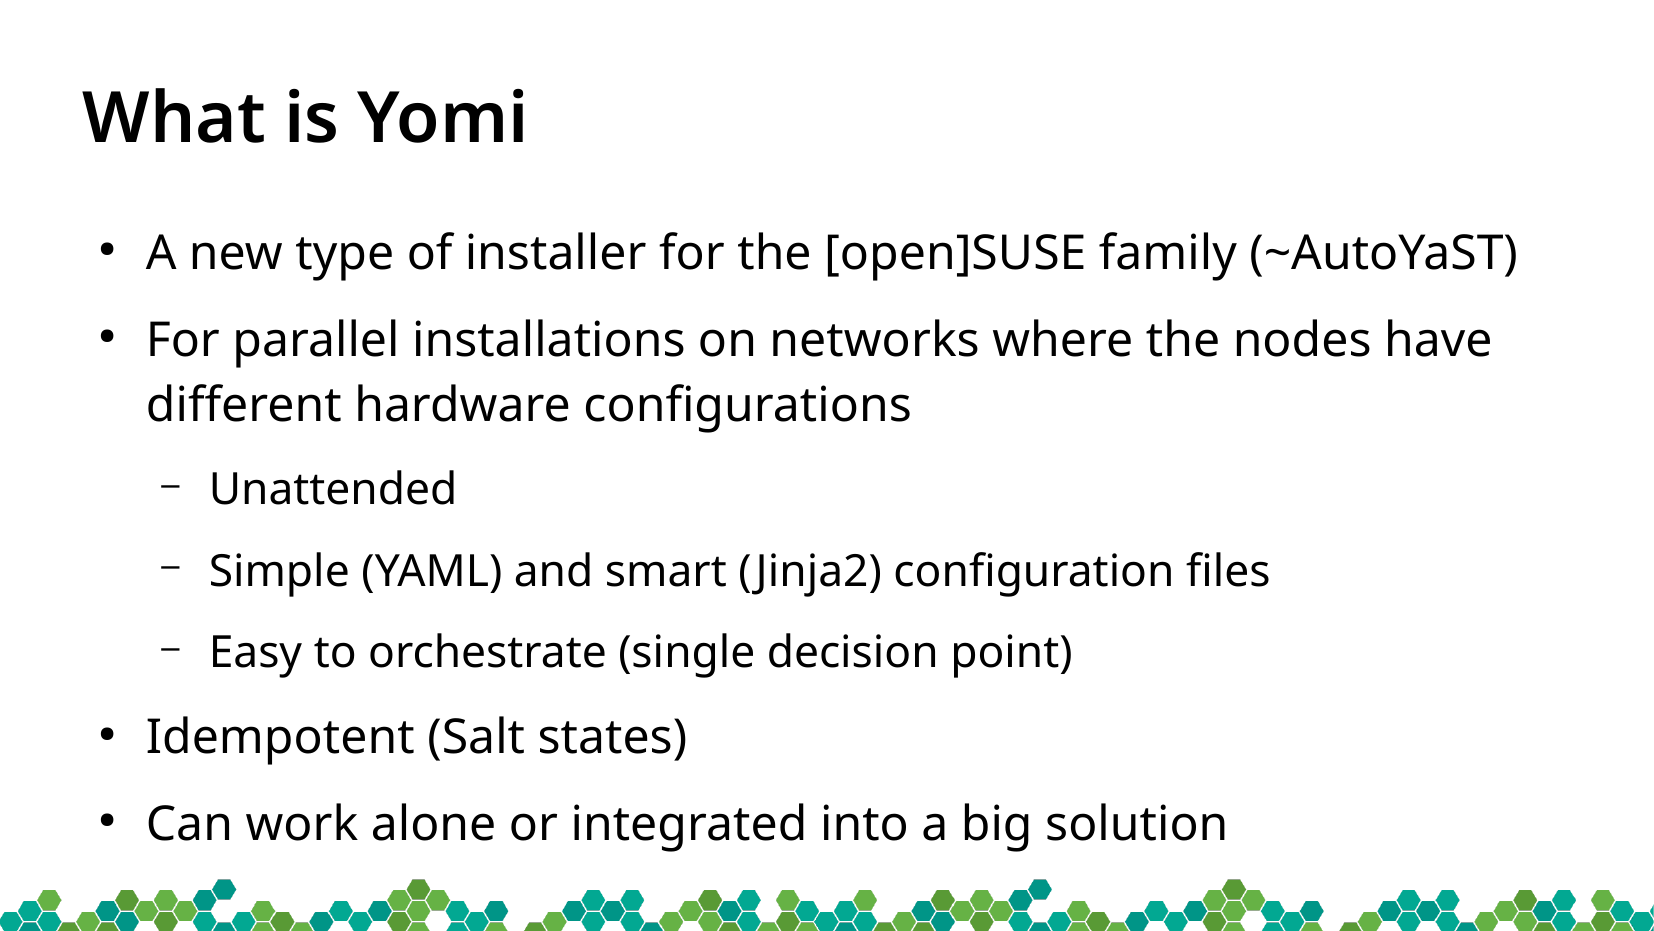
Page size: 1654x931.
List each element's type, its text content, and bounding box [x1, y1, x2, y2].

title What is Yomi [82, 37, 1571, 193]
picture [0, 871, 1654, 931]
list A new type of installer for the [open]SUSE family (~AutoYaST) For parallel installations on networks where the nodes have different hardware configurations Unattended Simple (YAML) and smart (Jinja2) configuration files Easy to orchestrate (single decision point) Idempotent (Salt states) Can work alone or integrated into a big solution [82, 217, 1571, 855]
